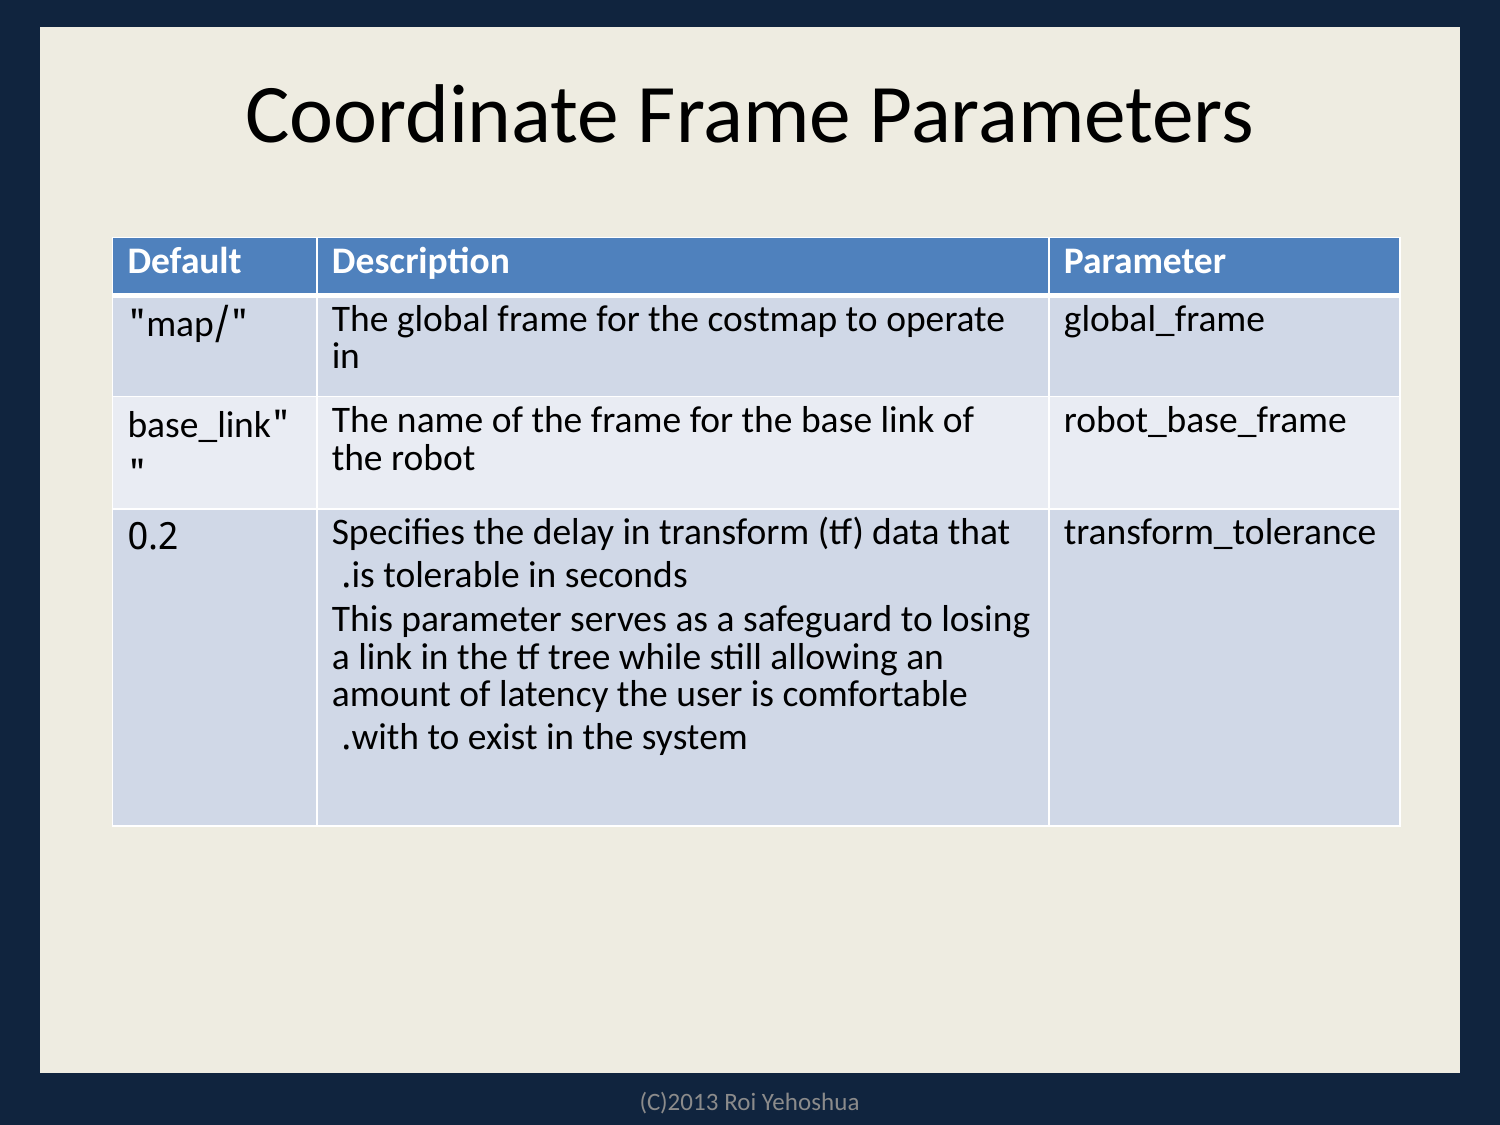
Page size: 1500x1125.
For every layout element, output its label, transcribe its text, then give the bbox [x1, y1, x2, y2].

table_cell The name of the frame for the base link of the robot [318, 397, 1048, 508]
table_cell The global frame for the costmap to operate in [318, 298, 1048, 396]
table_cell Specifies the delay in transform (tf) data that is tolerable in seconds. This parameter serves as a safeguard to losing a link in the tf tree while still allowing an amount of latency the user is comfortable with to exist in the system. [318, 510, 1048, 825]
table_cell "base_link" [113, 397, 316, 508]
table_cell "/map" [113, 298, 316, 396]
table_cell robot_base_frame [1050, 397, 1399, 508]
footer (C)2013 Roi Yehoshua [512, 1074, 988, 1125]
table_header Default [113, 238, 316, 293]
title Coordinate Frame Parameters [37, 31, 1463, 188]
table_header Parameter [1050, 238, 1399, 293]
table_cell transform_tolerance [1050, 510, 1399, 825]
table_header Description [318, 238, 1048, 293]
table_cell 0.2 [113, 510, 316, 825]
table_cell global_frame [1050, 298, 1399, 396]
